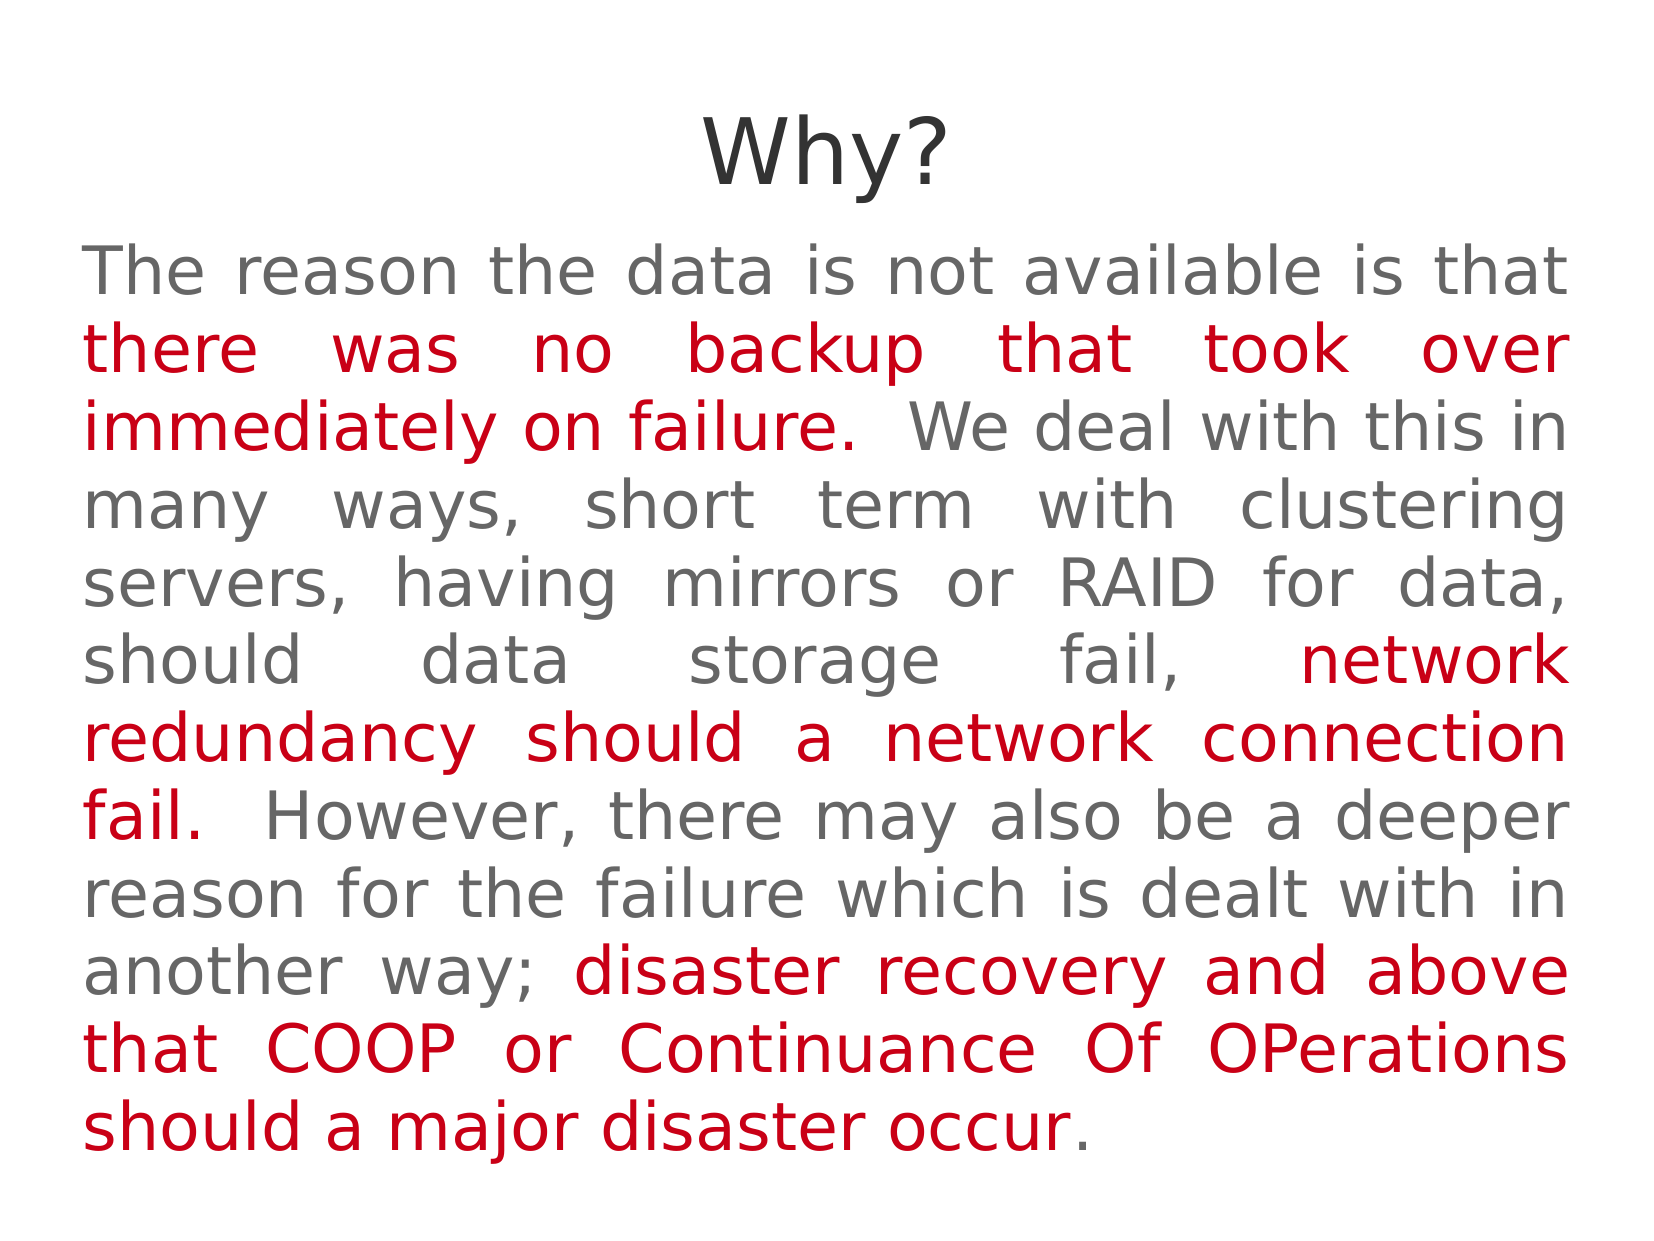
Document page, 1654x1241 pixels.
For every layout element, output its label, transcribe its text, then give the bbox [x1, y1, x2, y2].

title Why? [82, 56, 1571, 232]
subtitle The reason the data is not available is that there was no backup that took over immediately on failure. We deal with this in many ways, short term with clustering servers, having mirrors or RAID for data, should data storage fail, network redundancy should a network connection fail. However, there may also be a deeper reason for the failure which is dealt with in another way; disaster recovery and above that COOP or Continuance Of OPerations should a major disaster occur. [82, 232, 1571, 1167]
